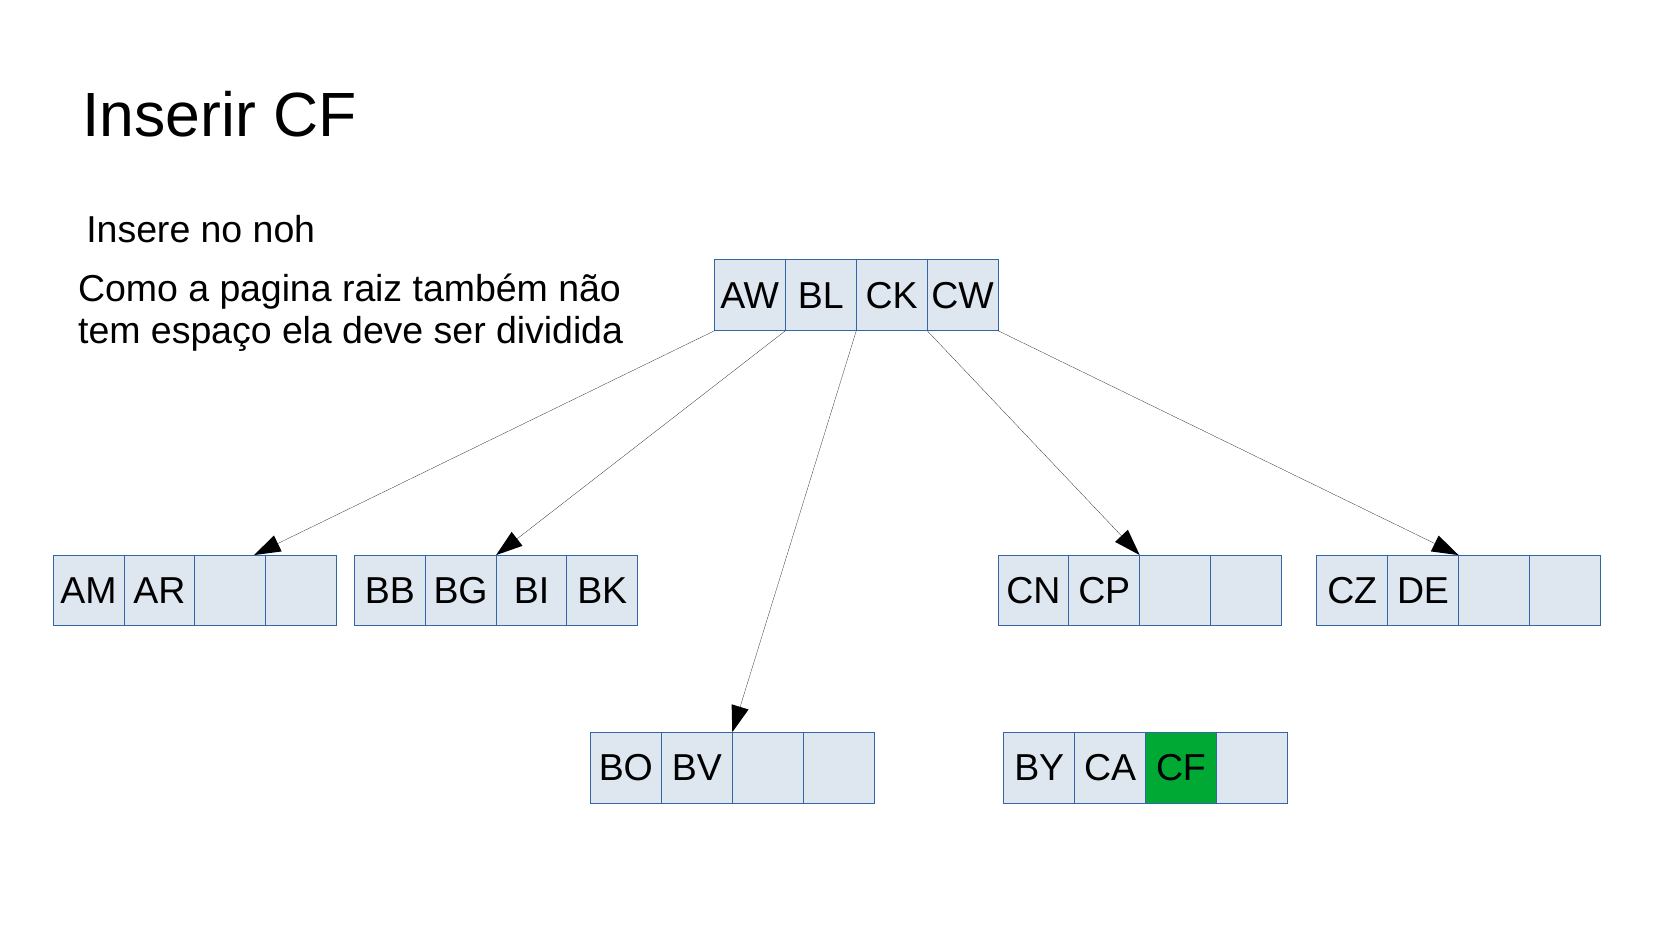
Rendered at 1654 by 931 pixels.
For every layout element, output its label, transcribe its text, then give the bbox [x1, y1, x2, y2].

text_box [1458, 555, 1601, 626]
text_box BK [566, 555, 638, 626]
text_box AR [124, 555, 194, 626]
text_box Como a pagina raiz também não tem espaço ela deve ser dividida [63, 259, 638, 359]
text_box CW [927, 259, 999, 331]
text_box CA [1074, 732, 1145, 804]
text_box BG [425, 555, 496, 626]
text_box AM [53, 555, 124, 626]
text_box DE [1387, 555, 1458, 626]
text_box CF [1145, 732, 1216, 804]
text_box [194, 555, 337, 626]
text_box CZ [1316, 555, 1387, 626]
text_box AW [714, 259, 785, 331]
text_box CN [998, 555, 1068, 626]
text_box BI [496, 555, 566, 626]
text_box [1139, 555, 1282, 626]
text_box BO [590, 732, 661, 804]
text_box BL [785, 259, 856, 331]
text_box CP [1068, 555, 1139, 626]
text_box [1216, 732, 1288, 804]
text_box BB [354, 555, 425, 626]
text_box CK [856, 259, 927, 331]
title Inserir CF [82, 37, 1571, 193]
text_box BV [661, 732, 732, 804]
text_box Insere no noh [71, 200, 330, 259]
text_box [732, 732, 875, 804]
text_box BY [1003, 732, 1074, 804]
